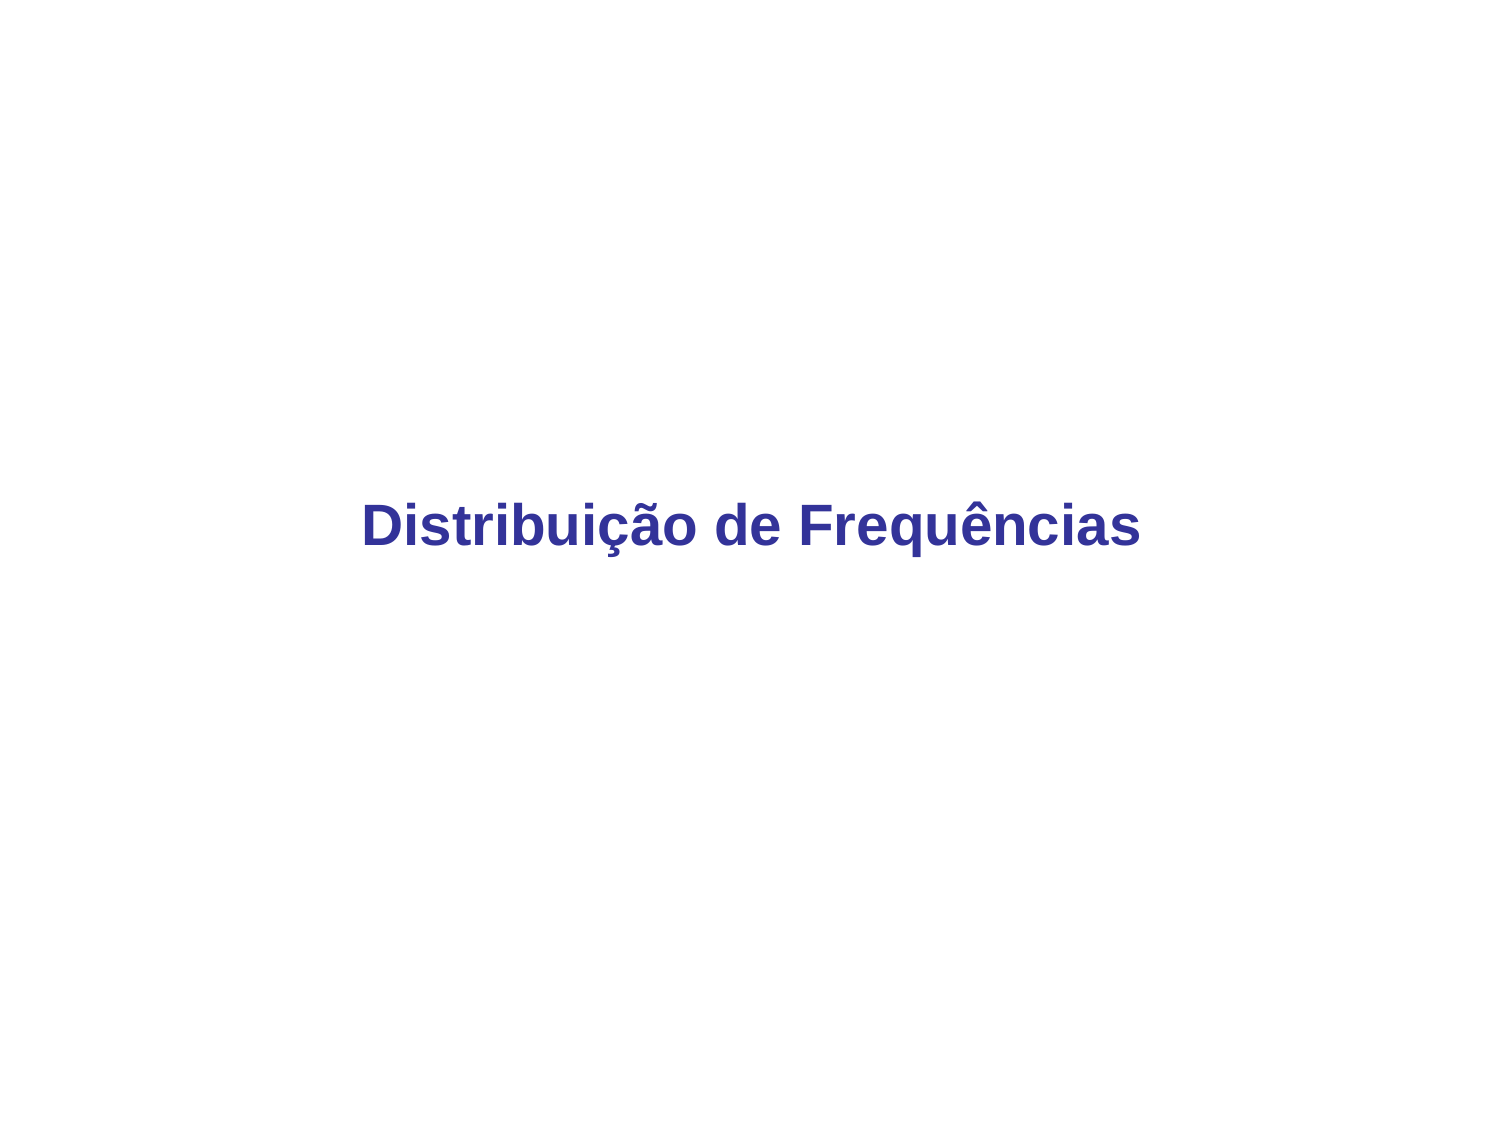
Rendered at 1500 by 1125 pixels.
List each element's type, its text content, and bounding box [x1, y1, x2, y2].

text_box Distribuição de Frequências [123, 479, 1380, 575]
